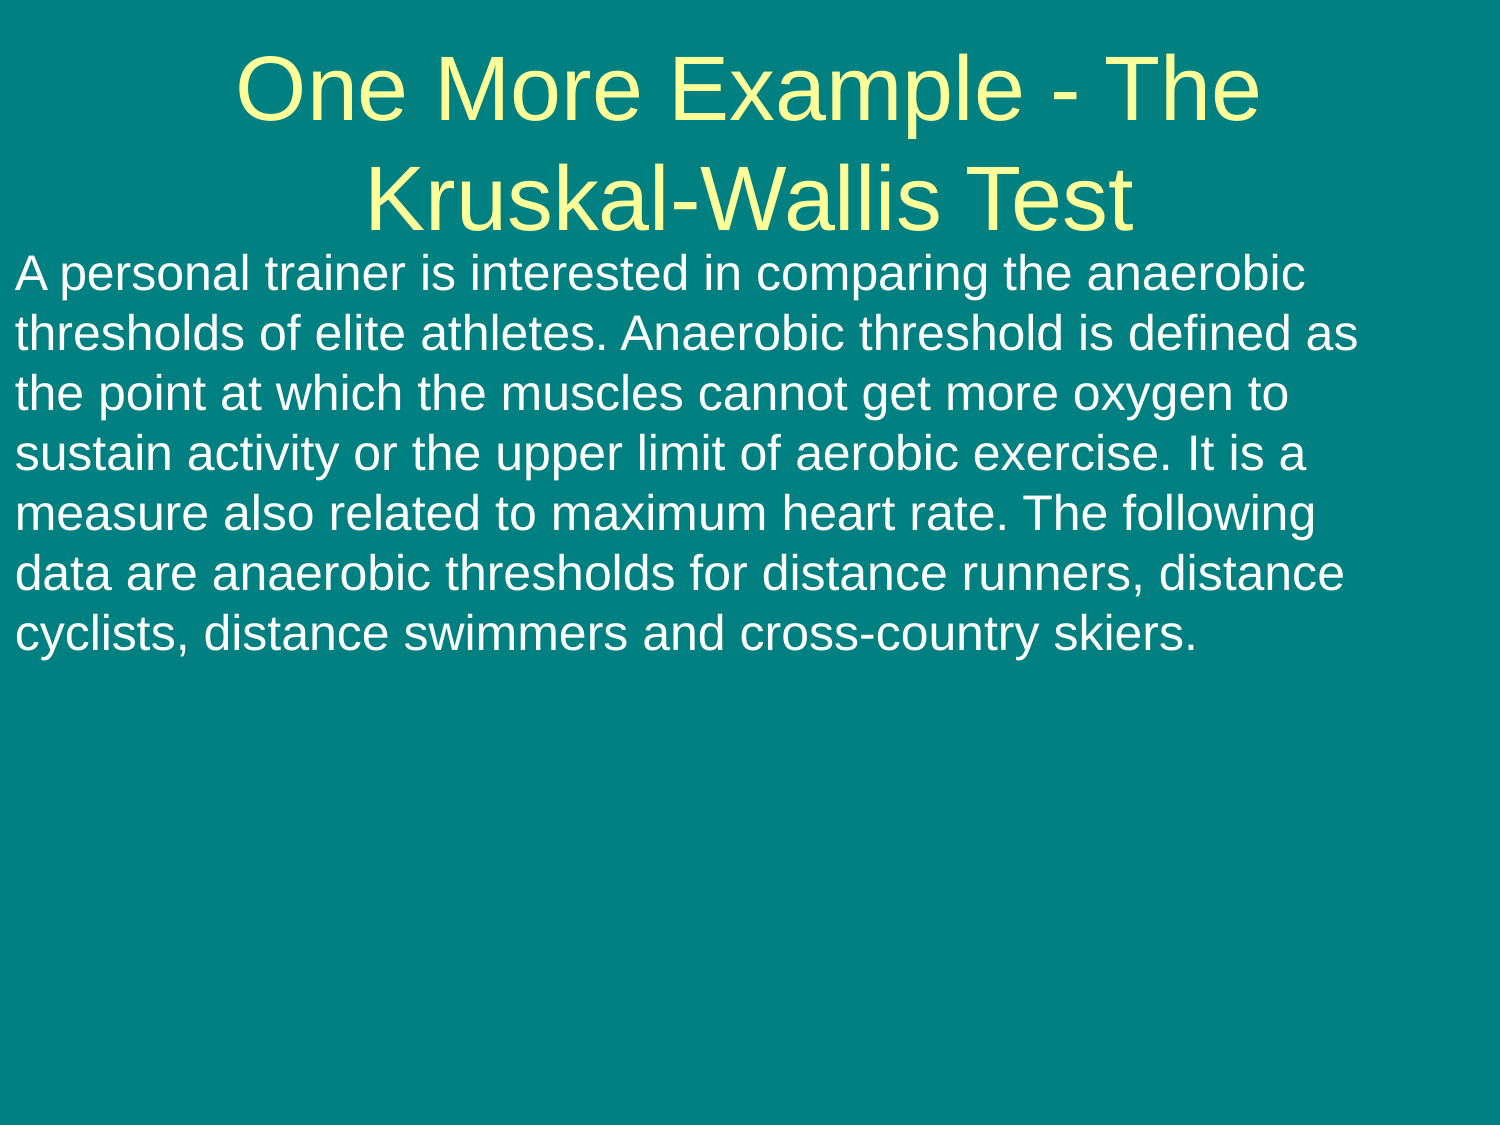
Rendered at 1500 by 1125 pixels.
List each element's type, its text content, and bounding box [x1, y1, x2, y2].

title One More Example - The Kruskal-Wallis Test [75, 45, 1425, 232]
text_box A personal trainer is interested in comparing the anaerobic thresholds of elite athletes. Anaerobic threshold is defined as the point at which the muscles cannot get more oxygen to sustain activity or the upper limit of aerobic exercise. It is a measure also related to maximum heart rate. The following data are anaerobic thresholds for distance runners, distance cyclists, distance swimmers and cross-country skiers. [0, 232, 1438, 668]
